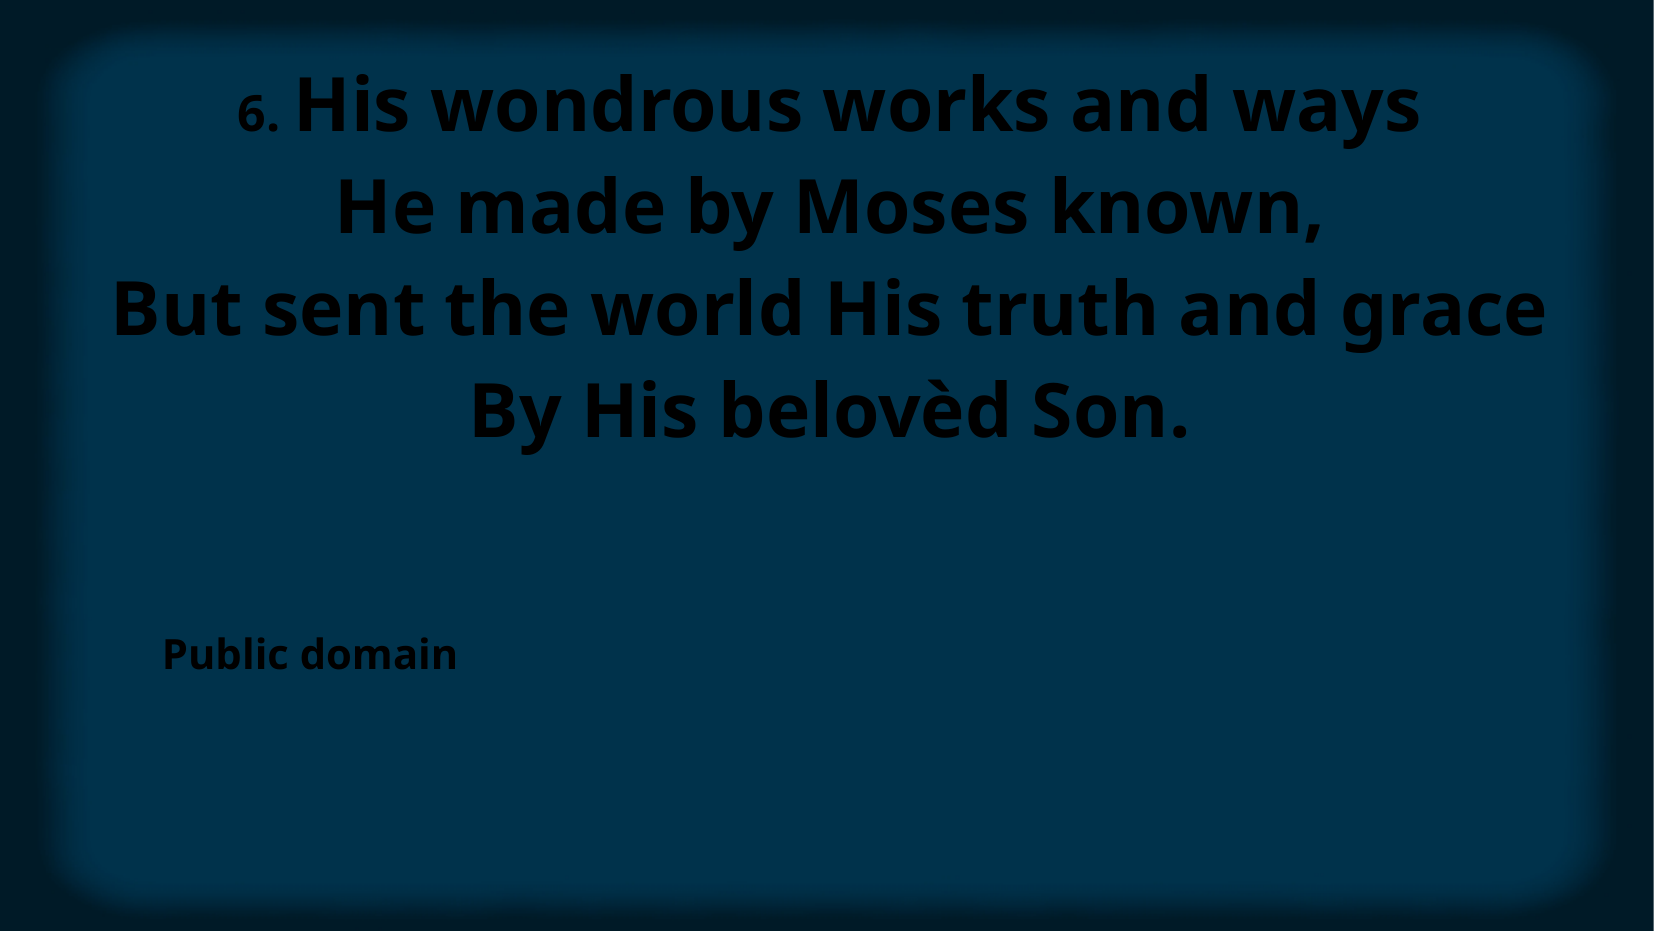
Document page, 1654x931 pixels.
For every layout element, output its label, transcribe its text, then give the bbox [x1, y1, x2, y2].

picture [0, 0, 1654, 931]
text_box 6. His wondrous works and ways He made by Moses known, But sent the world His truth and grace By His belovèd Son. Public domain [87, 43, 1573, 773]
